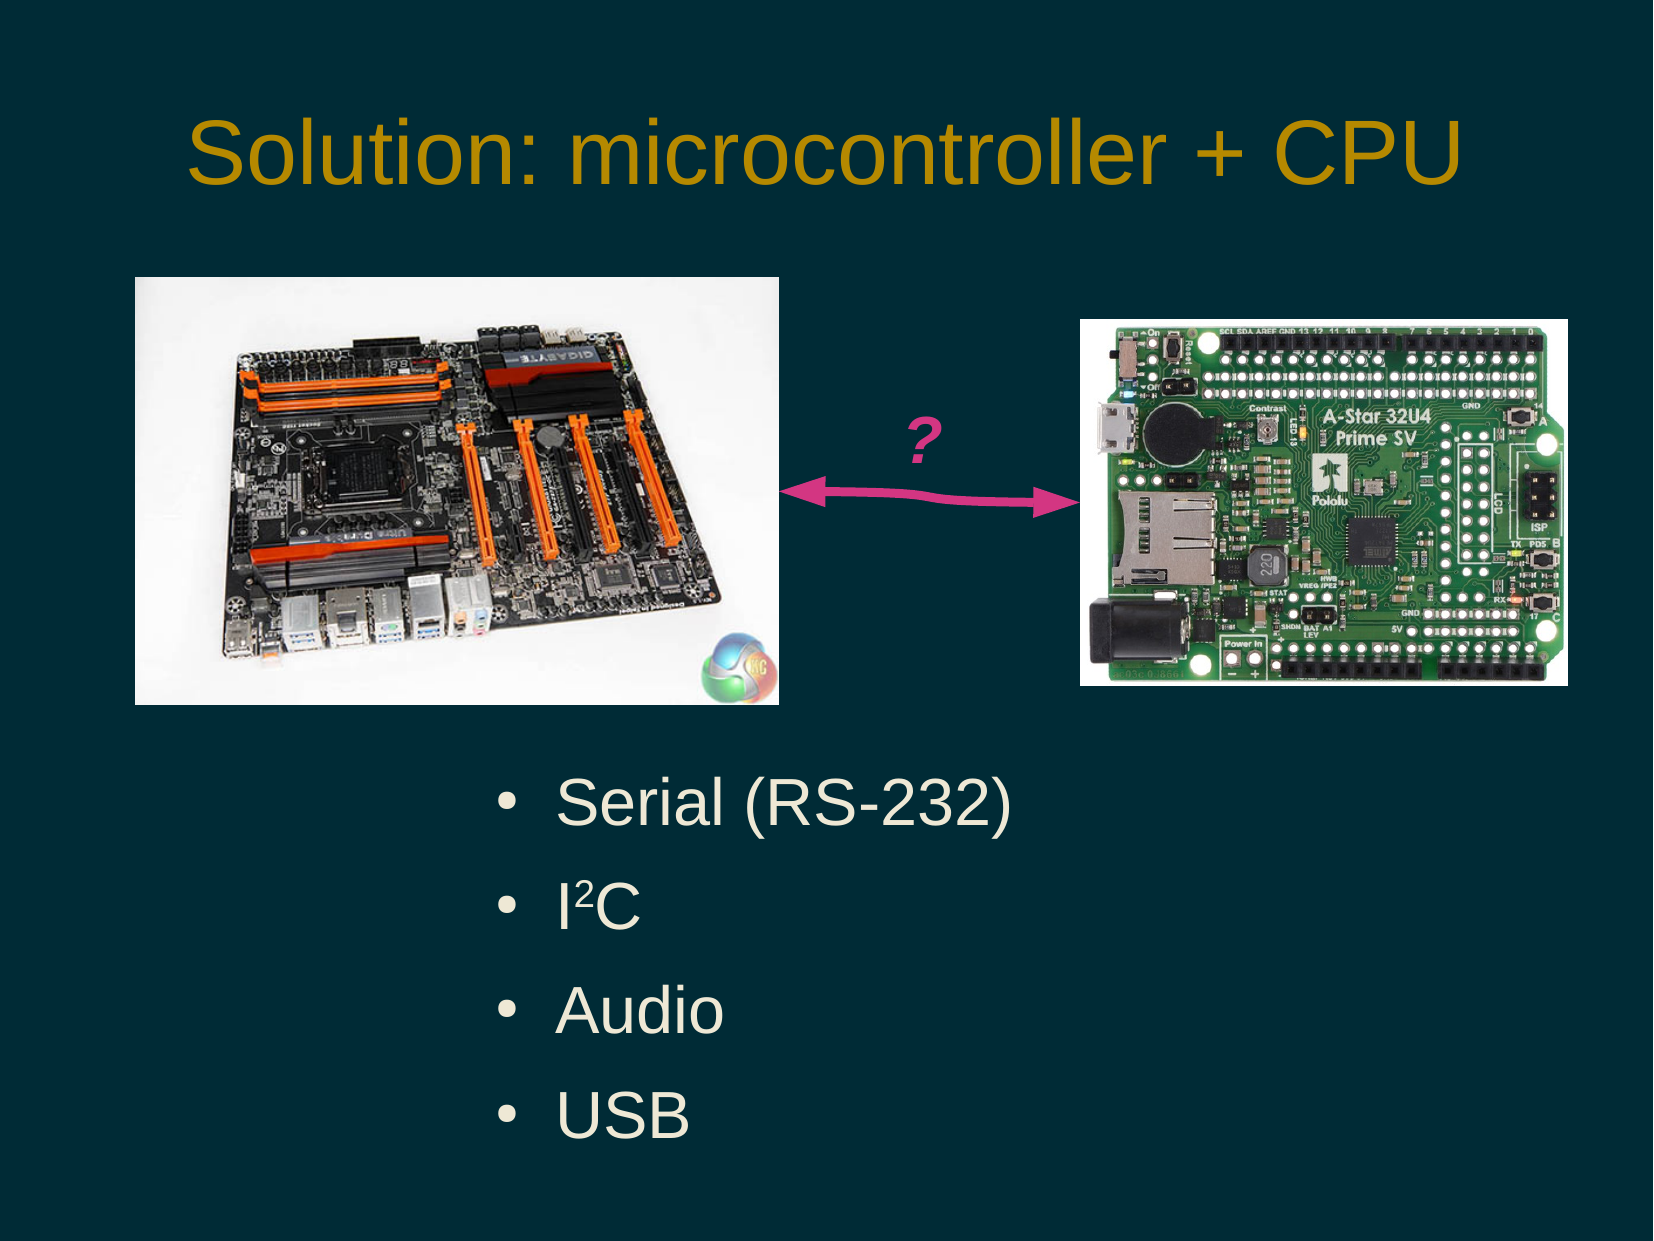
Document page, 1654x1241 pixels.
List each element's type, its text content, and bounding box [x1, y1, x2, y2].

list Serial (RS-232) I2C Audio USB [477, 765, 1261, 1186]
picture [1081, 320, 1567, 685]
text_box ? [825, 403, 970, 479]
picture [136, 278, 778, 704]
title Solution: microcontroller + CPU [82, 49, 1571, 257]
